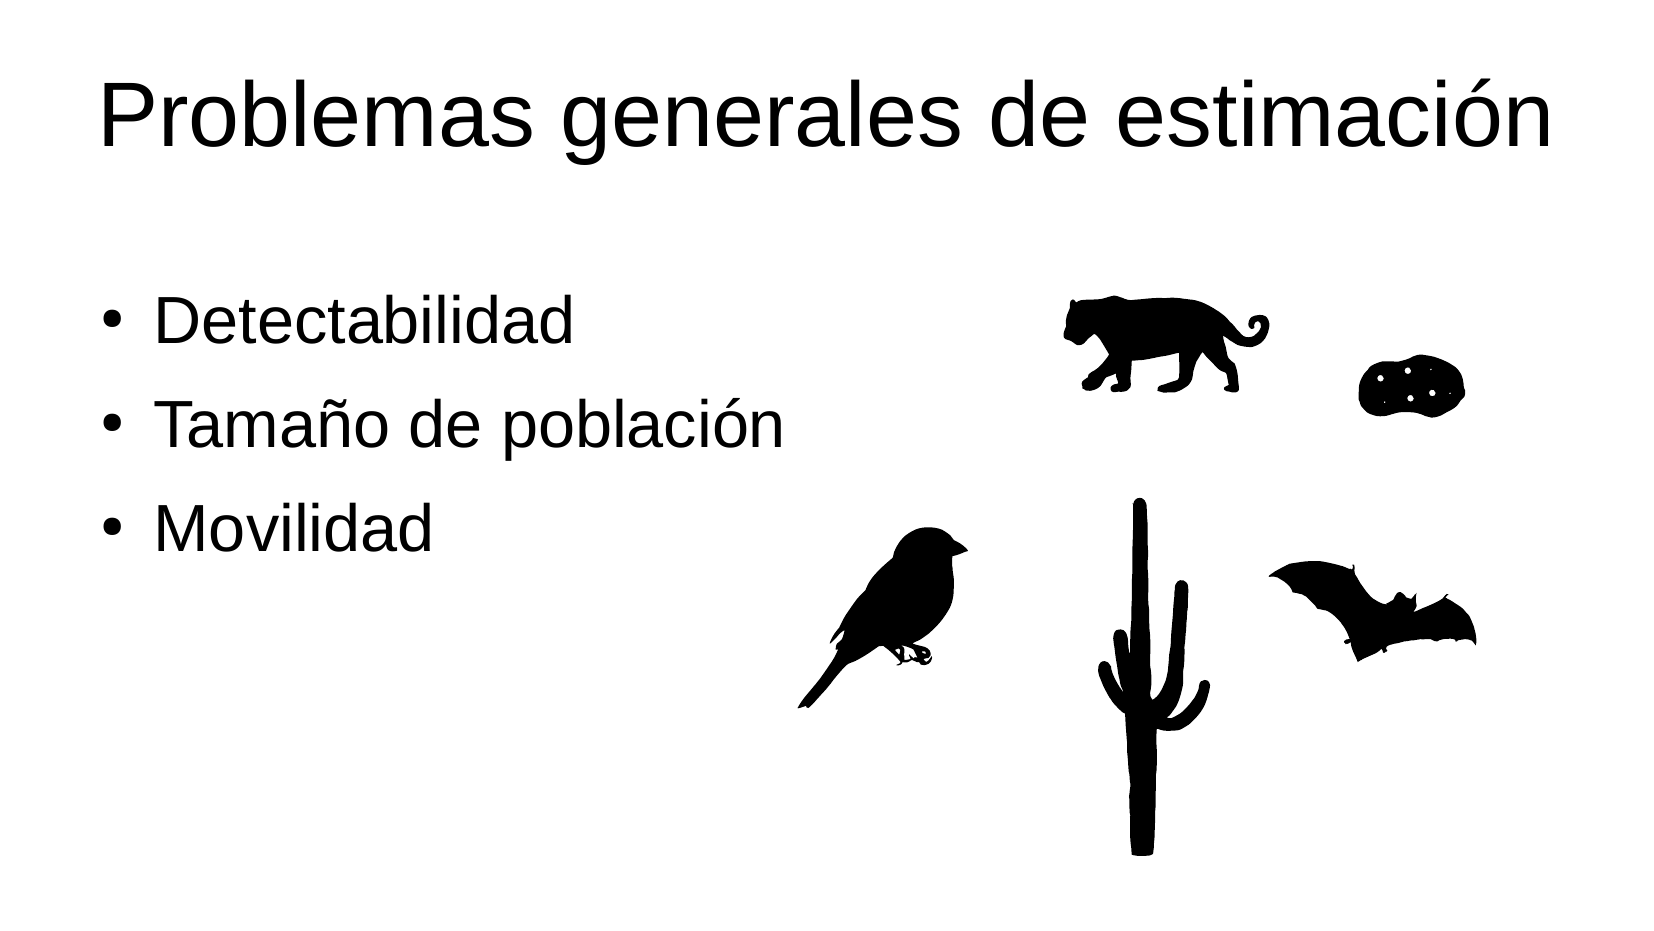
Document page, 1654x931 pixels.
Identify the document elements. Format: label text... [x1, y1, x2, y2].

list Detectabilidad Tamaño de población Movilidad [82, 282, 827, 822]
picture [1097, 497, 1211, 857]
picture [1358, 354, 1466, 418]
picture [797, 526, 969, 709]
picture [1268, 561, 1477, 663]
title Problemas generales de estimación [82, 37, 1571, 193]
picture [1062, 295, 1270, 395]
